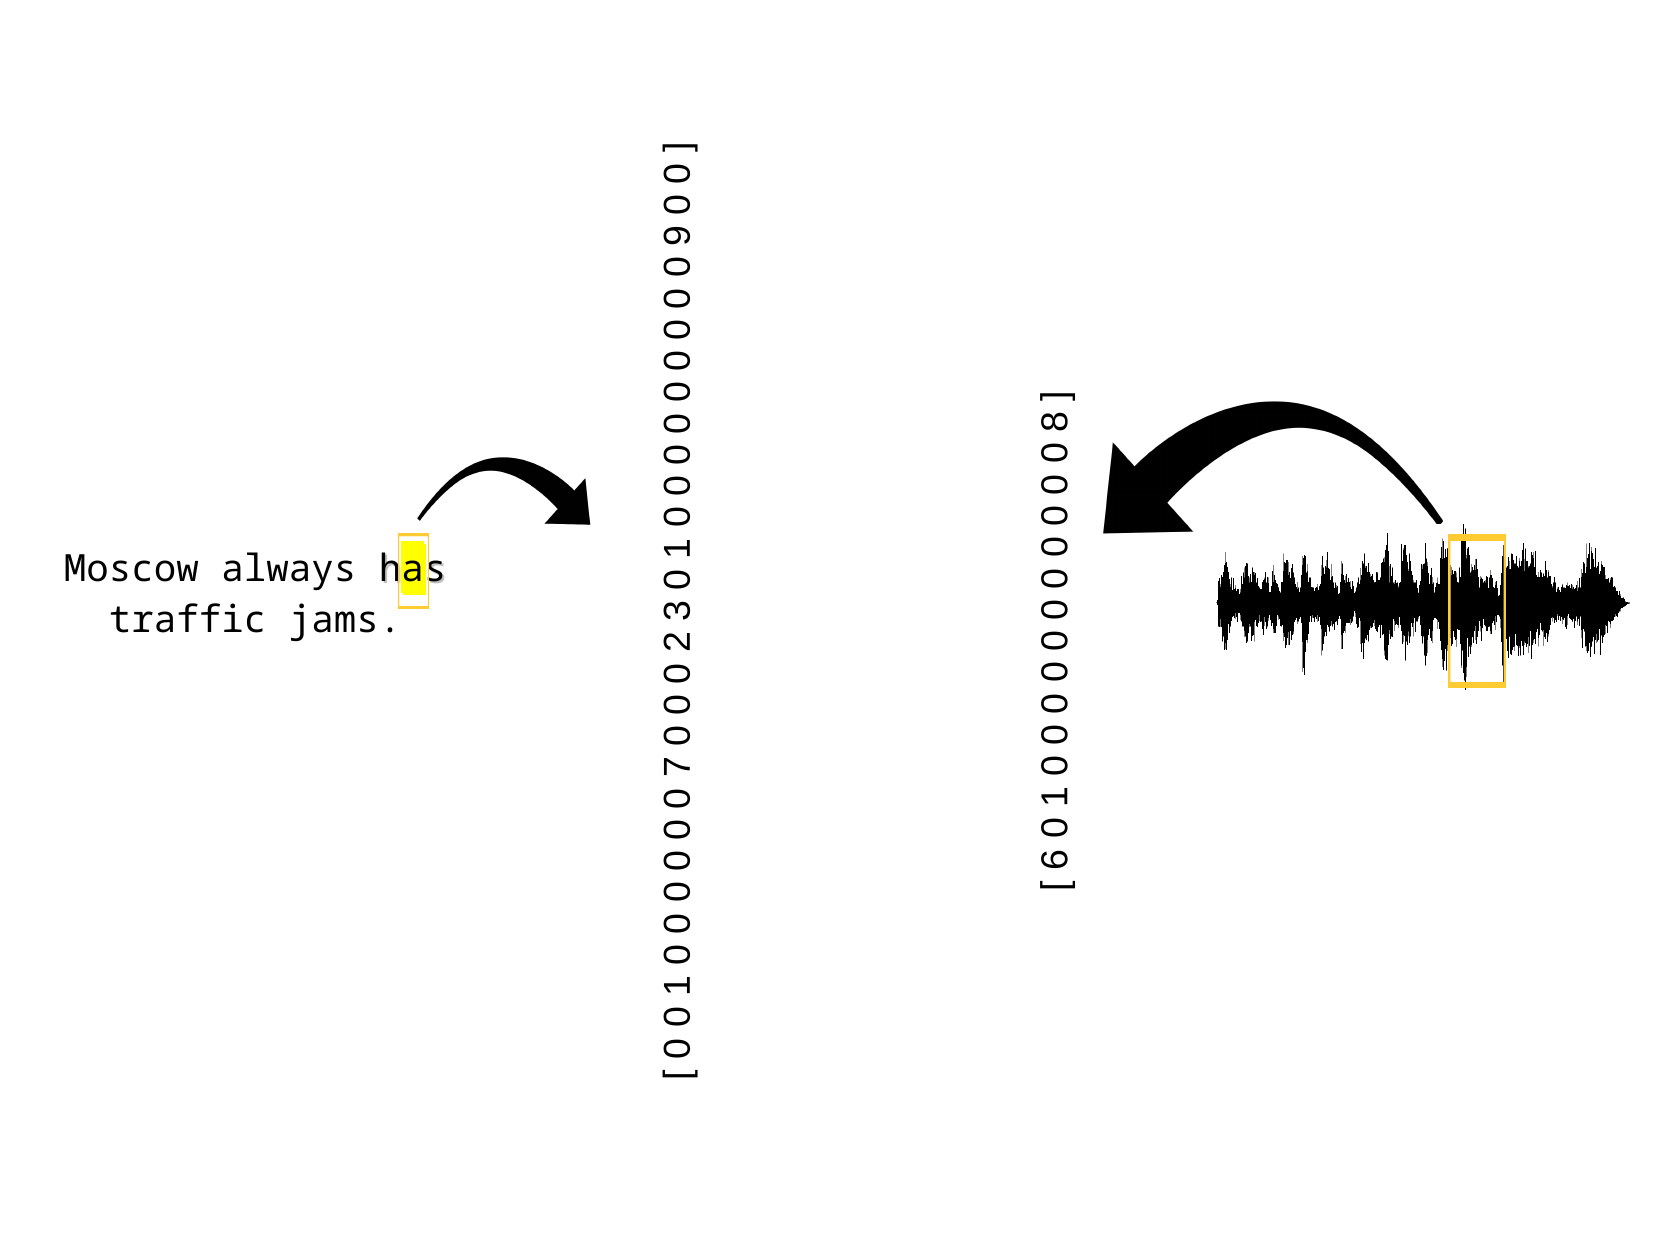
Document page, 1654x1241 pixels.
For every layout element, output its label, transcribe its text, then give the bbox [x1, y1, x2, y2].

subtitle Moscow always has traffic jams. [45, 480, 466, 706]
picture [398, 533, 429, 610]
picture [1126, 307, 1630, 691]
text_box [ 0 0 1 0 0 0 0 0 0 7 0 0 0 2 3 0 1 0 0 0 0 0 0 0 0 0 9 0 0 ] [ 6 0 1 0 0 0 0 0 0 0 0 0 0 0 8 ] [648, 60, 1126, 1096]
picture [414, 409, 613, 605]
